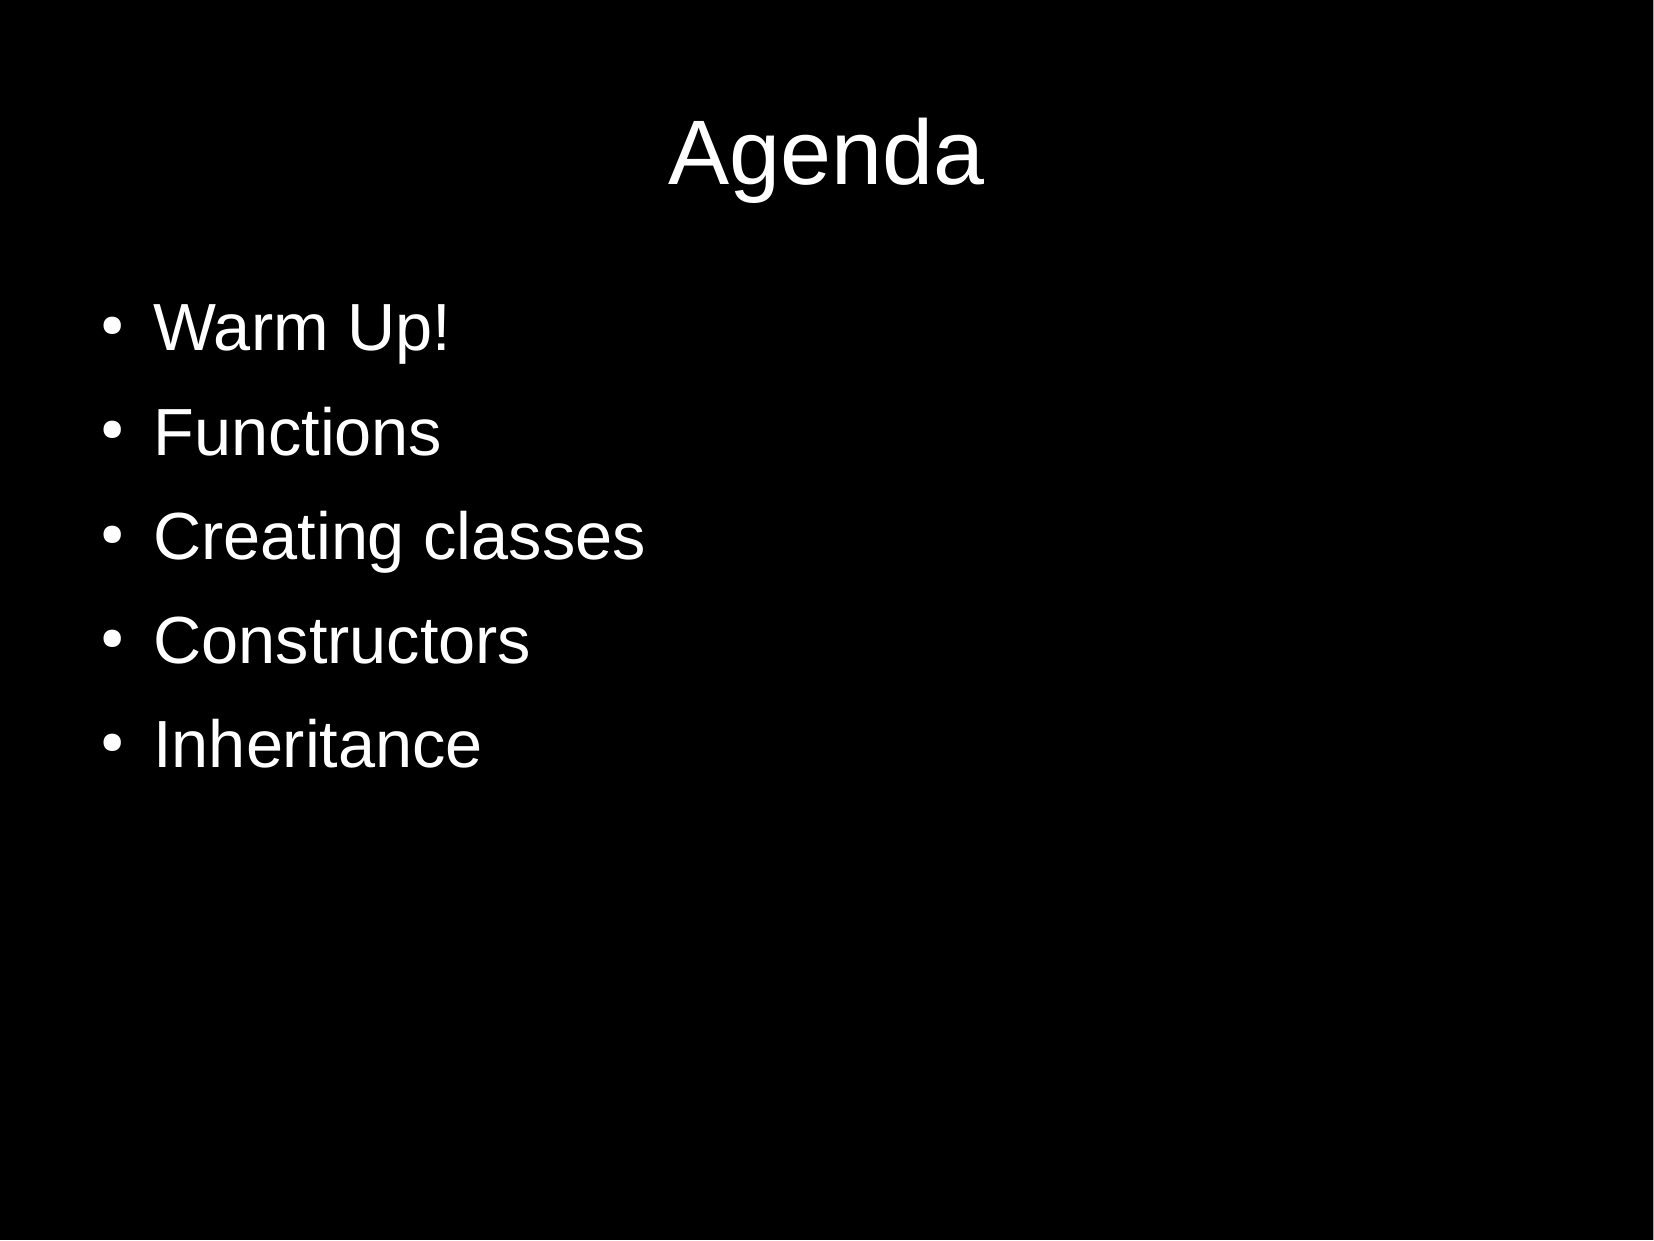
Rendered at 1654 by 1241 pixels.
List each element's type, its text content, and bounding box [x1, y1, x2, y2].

title Agenda [82, 49, 1571, 257]
list Warm Up! Functions Creating classes Constructors Inheritance [82, 290, 1571, 1010]
